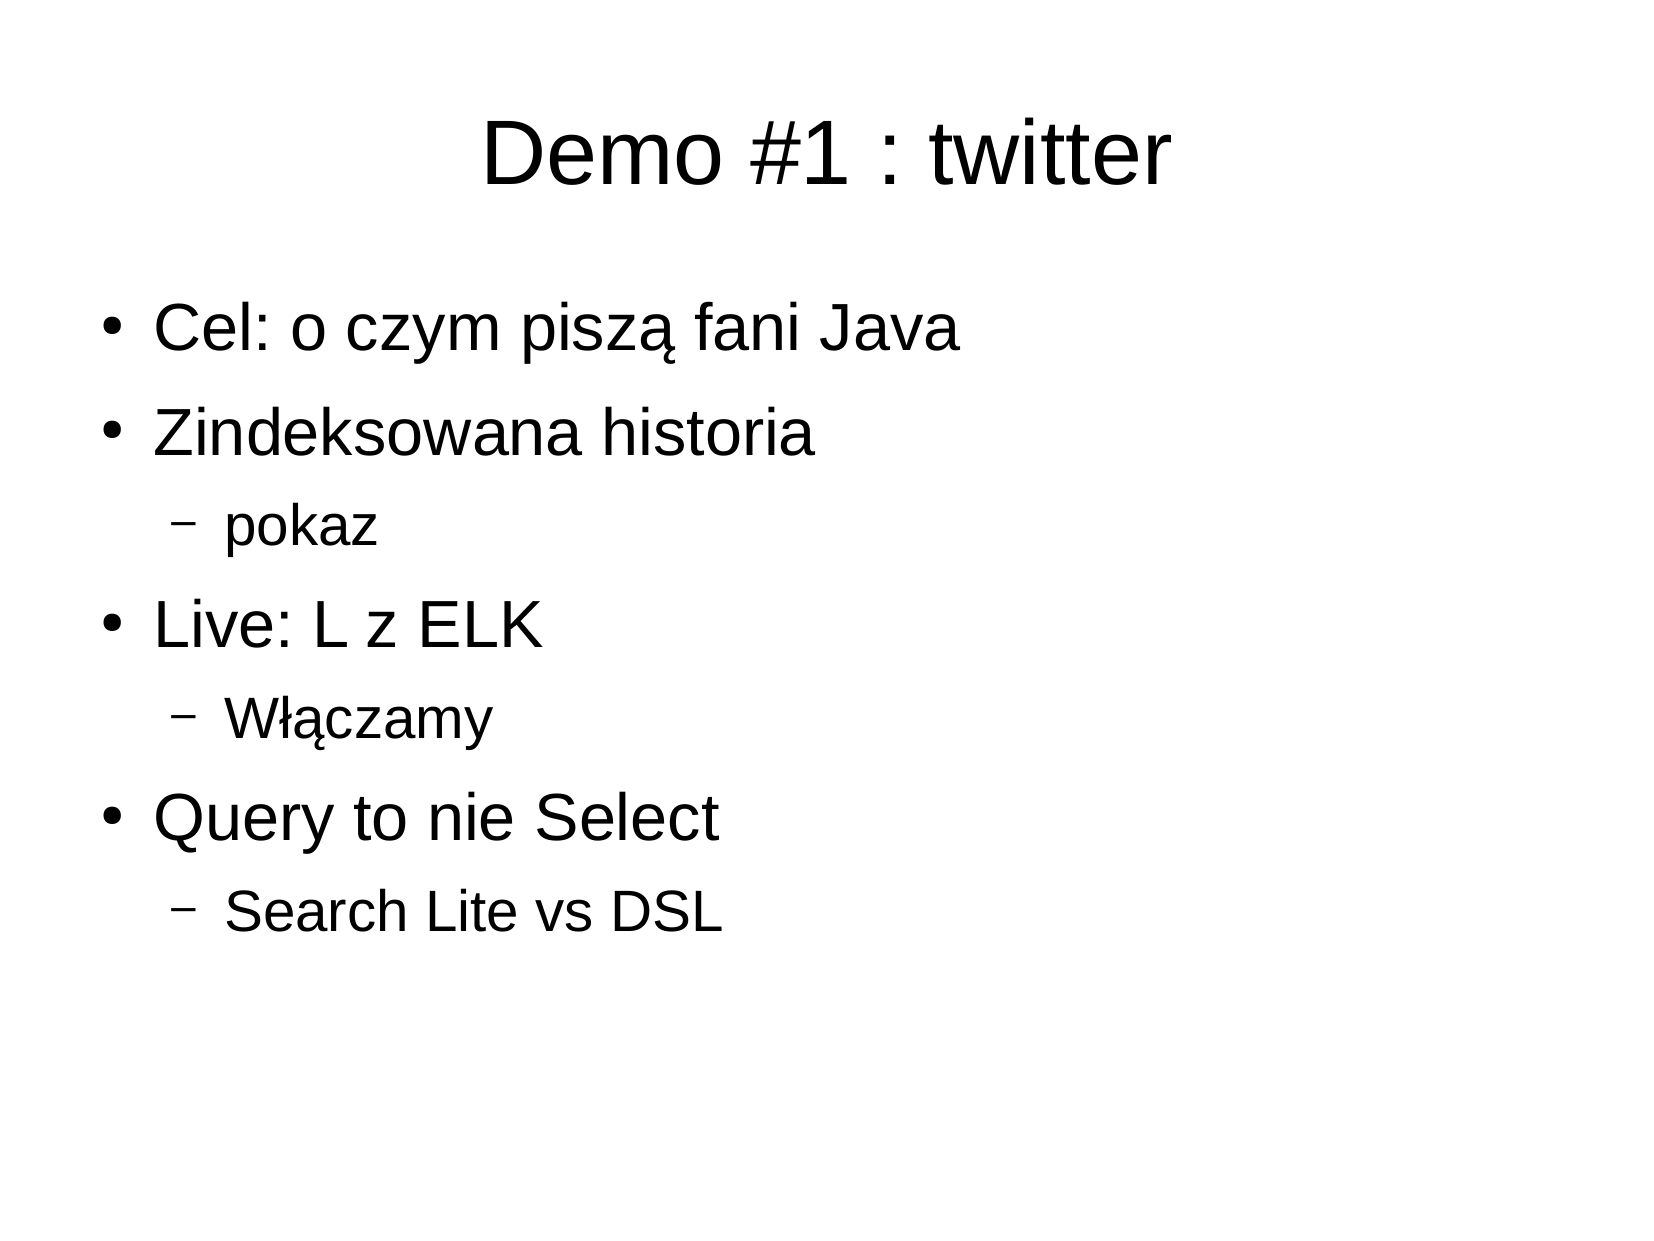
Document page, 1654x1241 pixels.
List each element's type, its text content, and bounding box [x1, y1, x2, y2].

list Cel: o czym piszą fani Java Zindeksowana historia pokaz Live: L z ELK Włączamy Query to nie Select Search Lite vs DSL [82, 290, 1571, 1010]
title Demo #1 : twitter [82, 49, 1571, 257]
